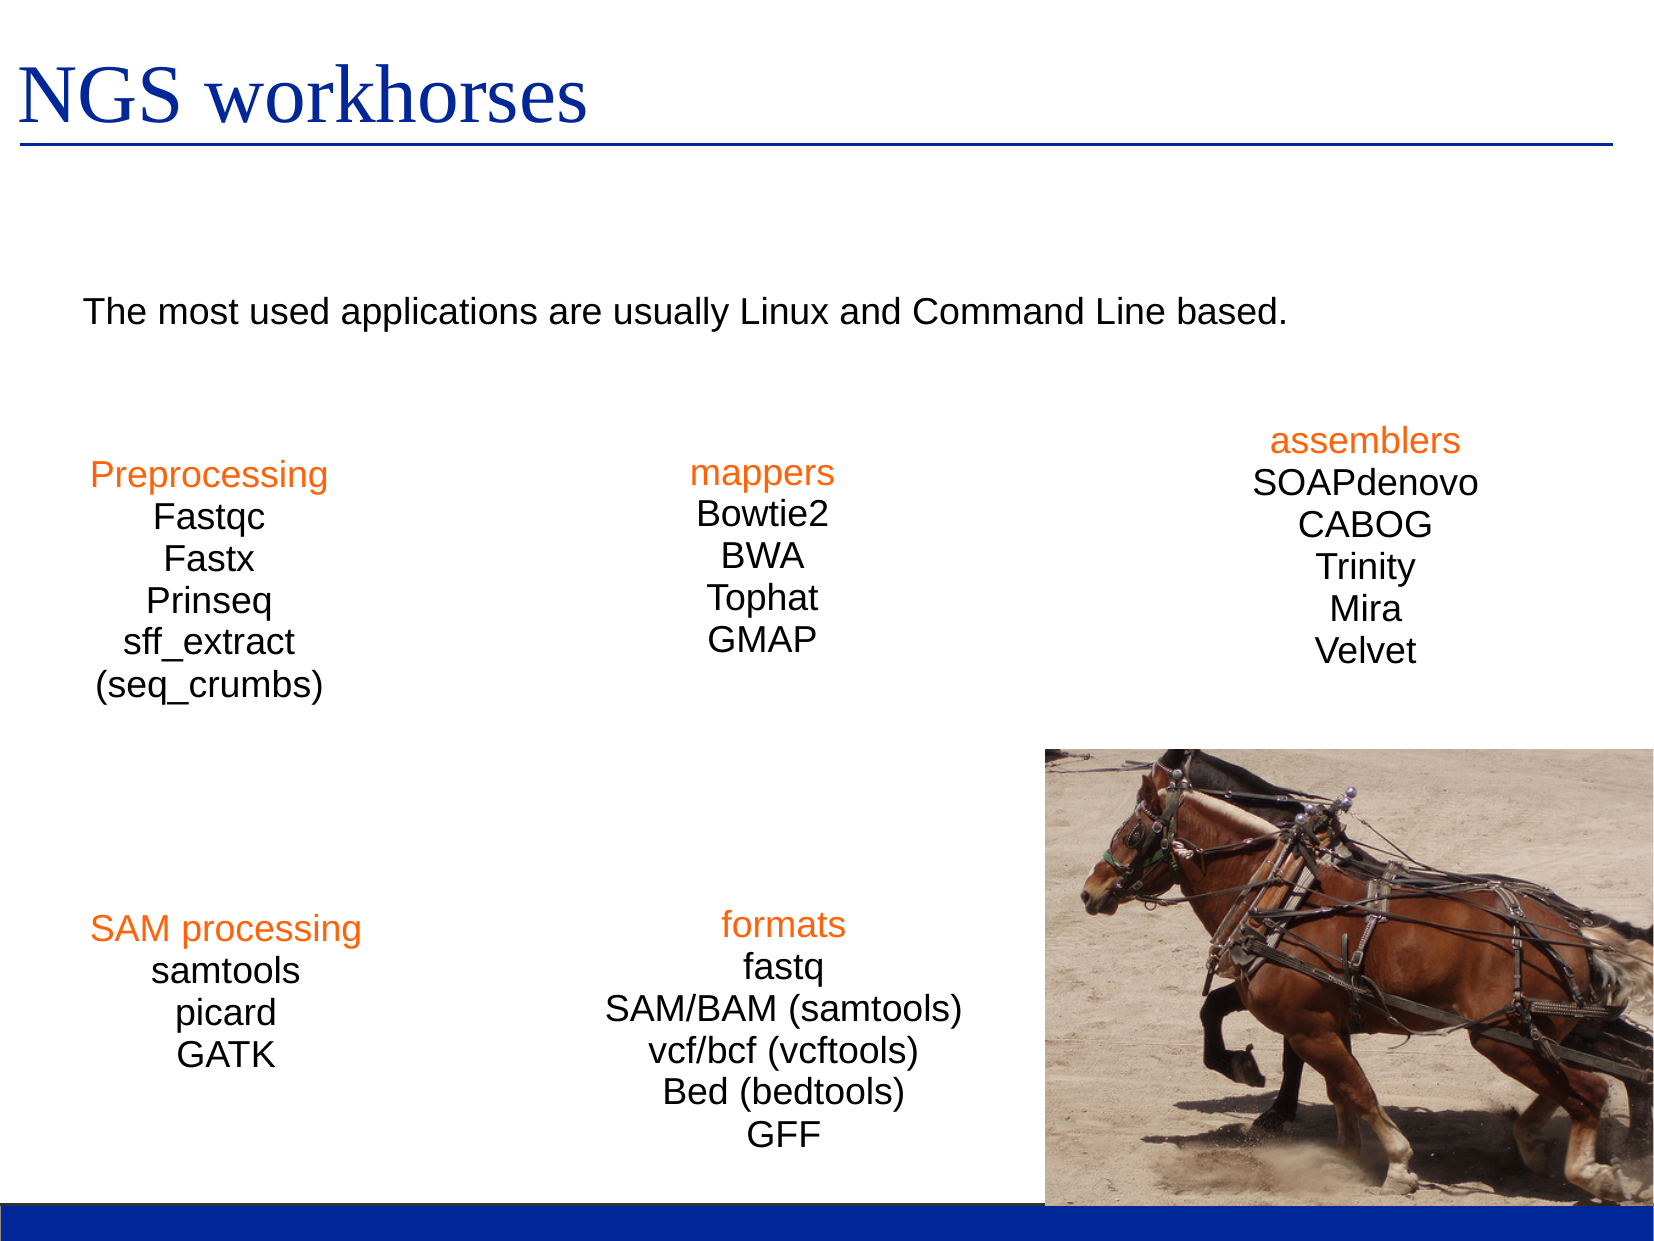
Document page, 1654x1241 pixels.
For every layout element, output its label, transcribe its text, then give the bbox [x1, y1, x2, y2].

text_box formats fastq SAM/BAM (samtools) vcf/bcf (vcftools) Bed (bedtools) GFF [589, 895, 999, 1163]
text_box SAM processing samtools picard GATK [75, 900, 382, 1083]
picture [1045, 749, 1654, 1206]
text_box assemblers SOAPdenovo CABOG Trinity Mira Velvet [1237, 412, 1544, 680]
list The most used applications are usually Linux and Command Line based. [82, 290, 1571, 1109]
title NGS workhorses [17, 0, 1589, 198]
text_box Preprocessing Fastqc Fastx Prinseq sff_extract (seq_crumbs) [75, 445, 382, 713]
text_box mappers Bowtie2 BWA Tophat GMAP [675, 443, 907, 676]
